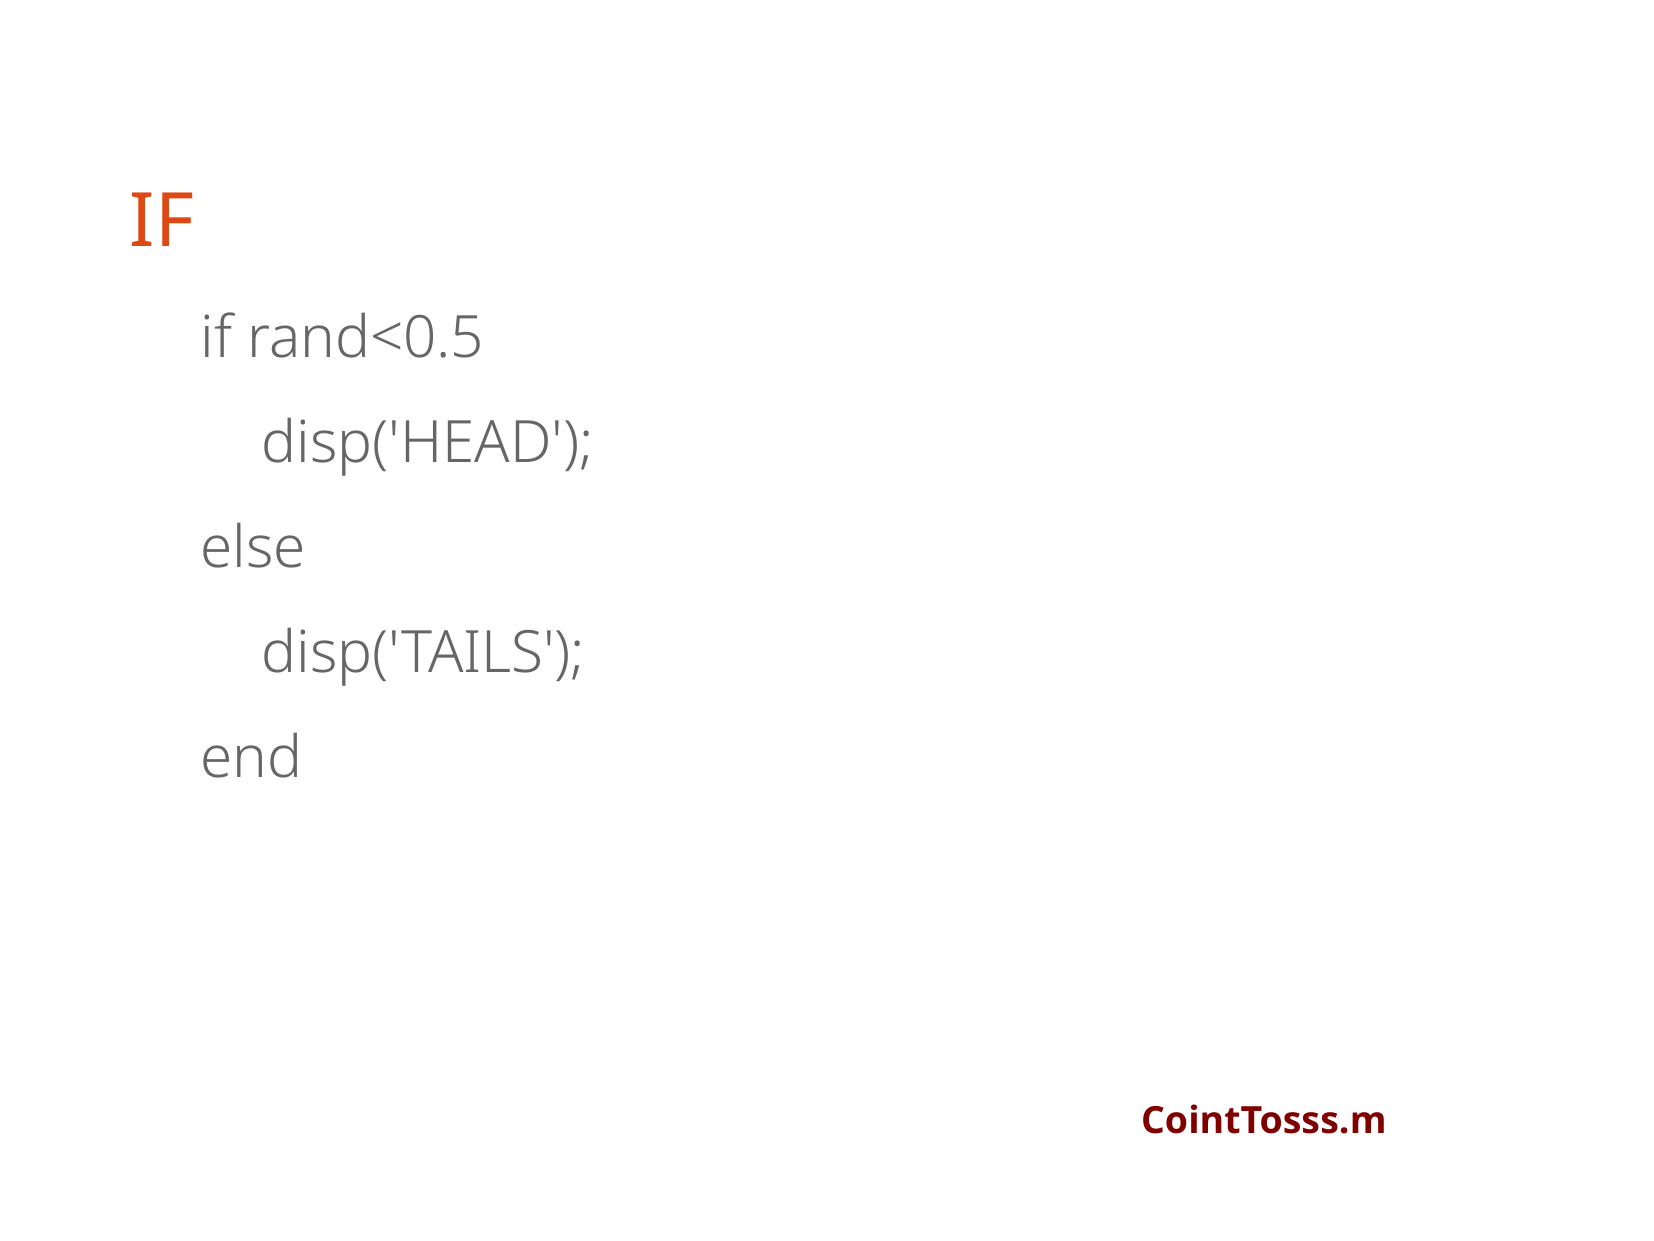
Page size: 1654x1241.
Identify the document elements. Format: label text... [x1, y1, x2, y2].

text_box CointTosss.m [968, 1086, 1560, 1144]
title IF [129, 153, 1518, 281]
list if rand<0.5 disp('HEAD'); else disp('TAILS'); end [129, 295, 1518, 1010]
